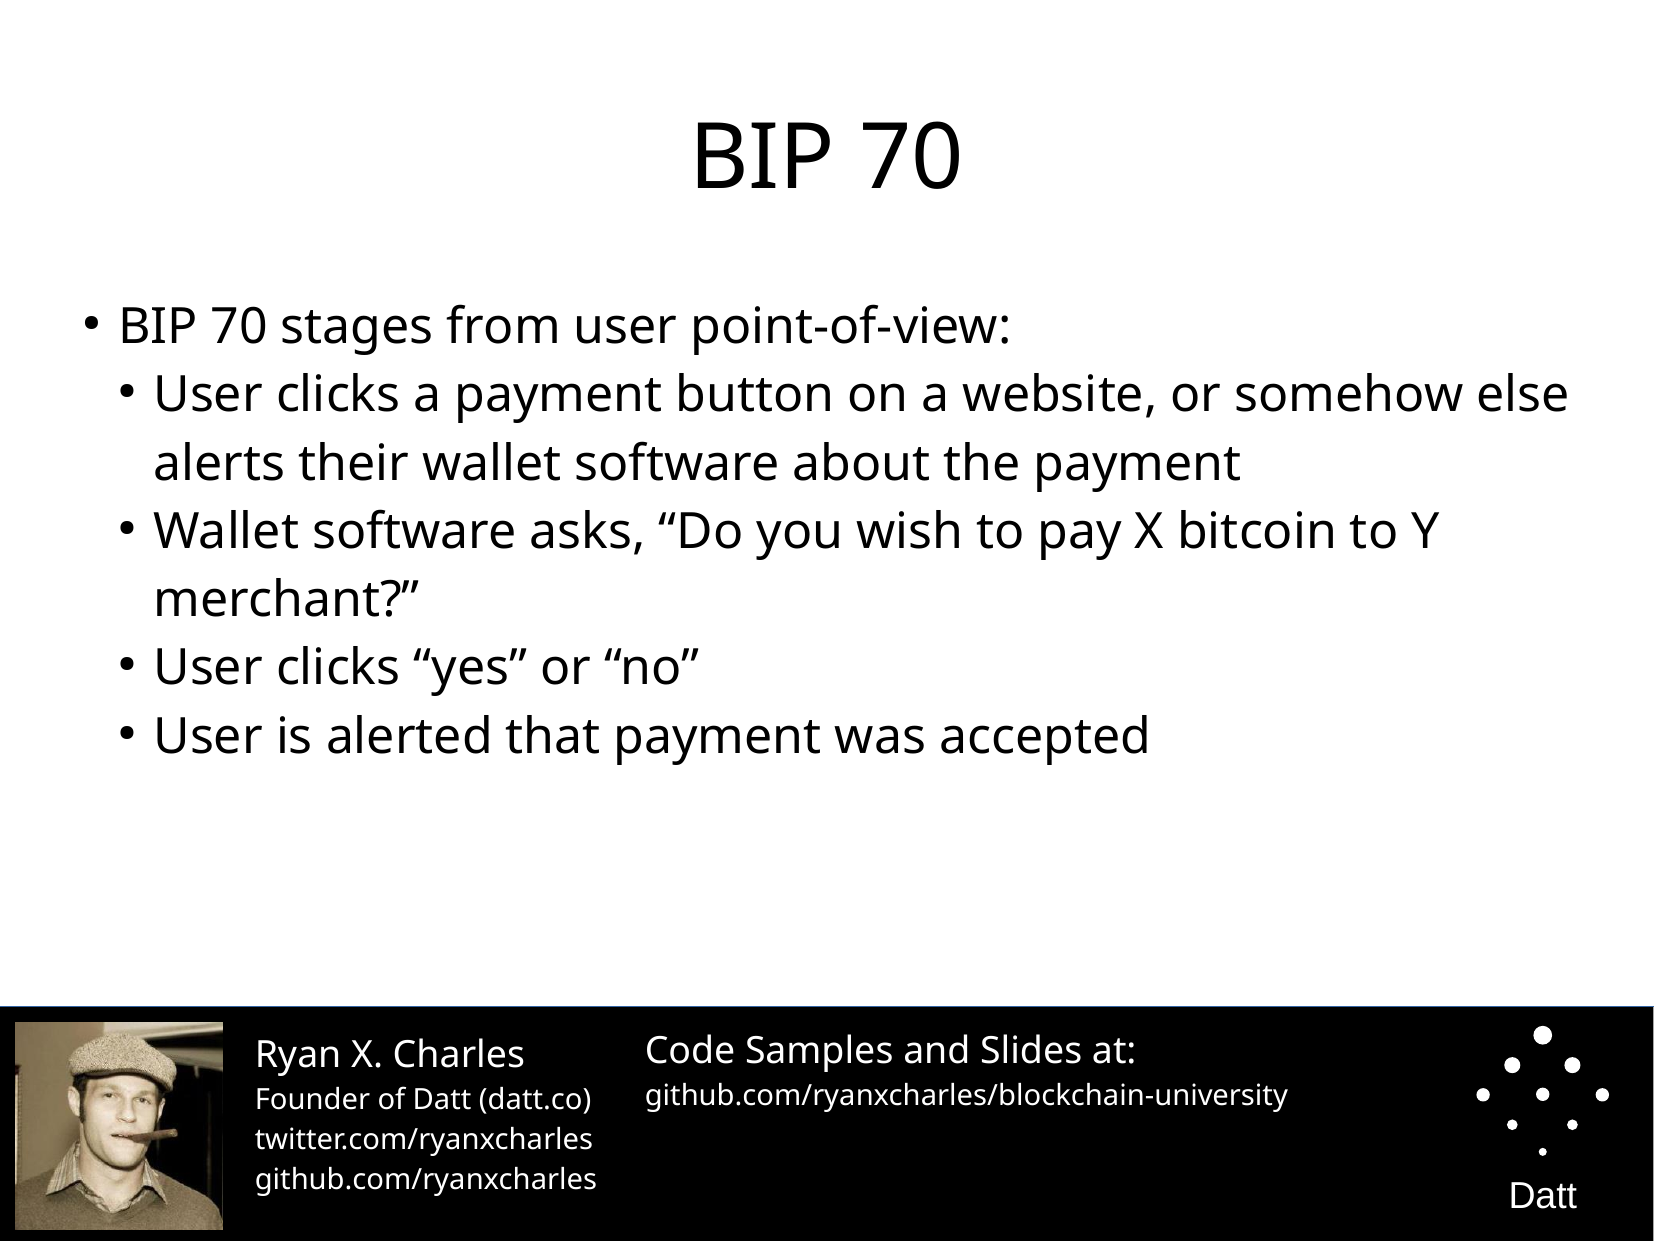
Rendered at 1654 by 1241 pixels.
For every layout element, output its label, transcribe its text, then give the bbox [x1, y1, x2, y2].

title BIP 70 [82, 49, 1571, 257]
picture [1475, 1023, 1611, 1159]
text_box Datt [1452, 1167, 1633, 1241]
picture [15, 1022, 223, 1231]
subtitle BIP 70 stages from user point-of-view: User clicks a payment button on a website, or somehow else alerts their wallet software about the payment Wallet software asks, “Do you wish to pay X bitcoin to Y merchant?” User clicks “yes” or “no” User is alerted that payment was accepted [82, 290, 1571, 1010]
text_box Code Samples and Slides at: github.com/ryanxcharles/blockchain-university [630, 1015, 1403, 1156]
text_box Ryan X. Charles Founder of Datt (datt.co) twitter.com/ryanxcharles github.com/ryanxcharles [240, 1020, 976, 1241]
text_box [0, 1006, 1654, 1241]
